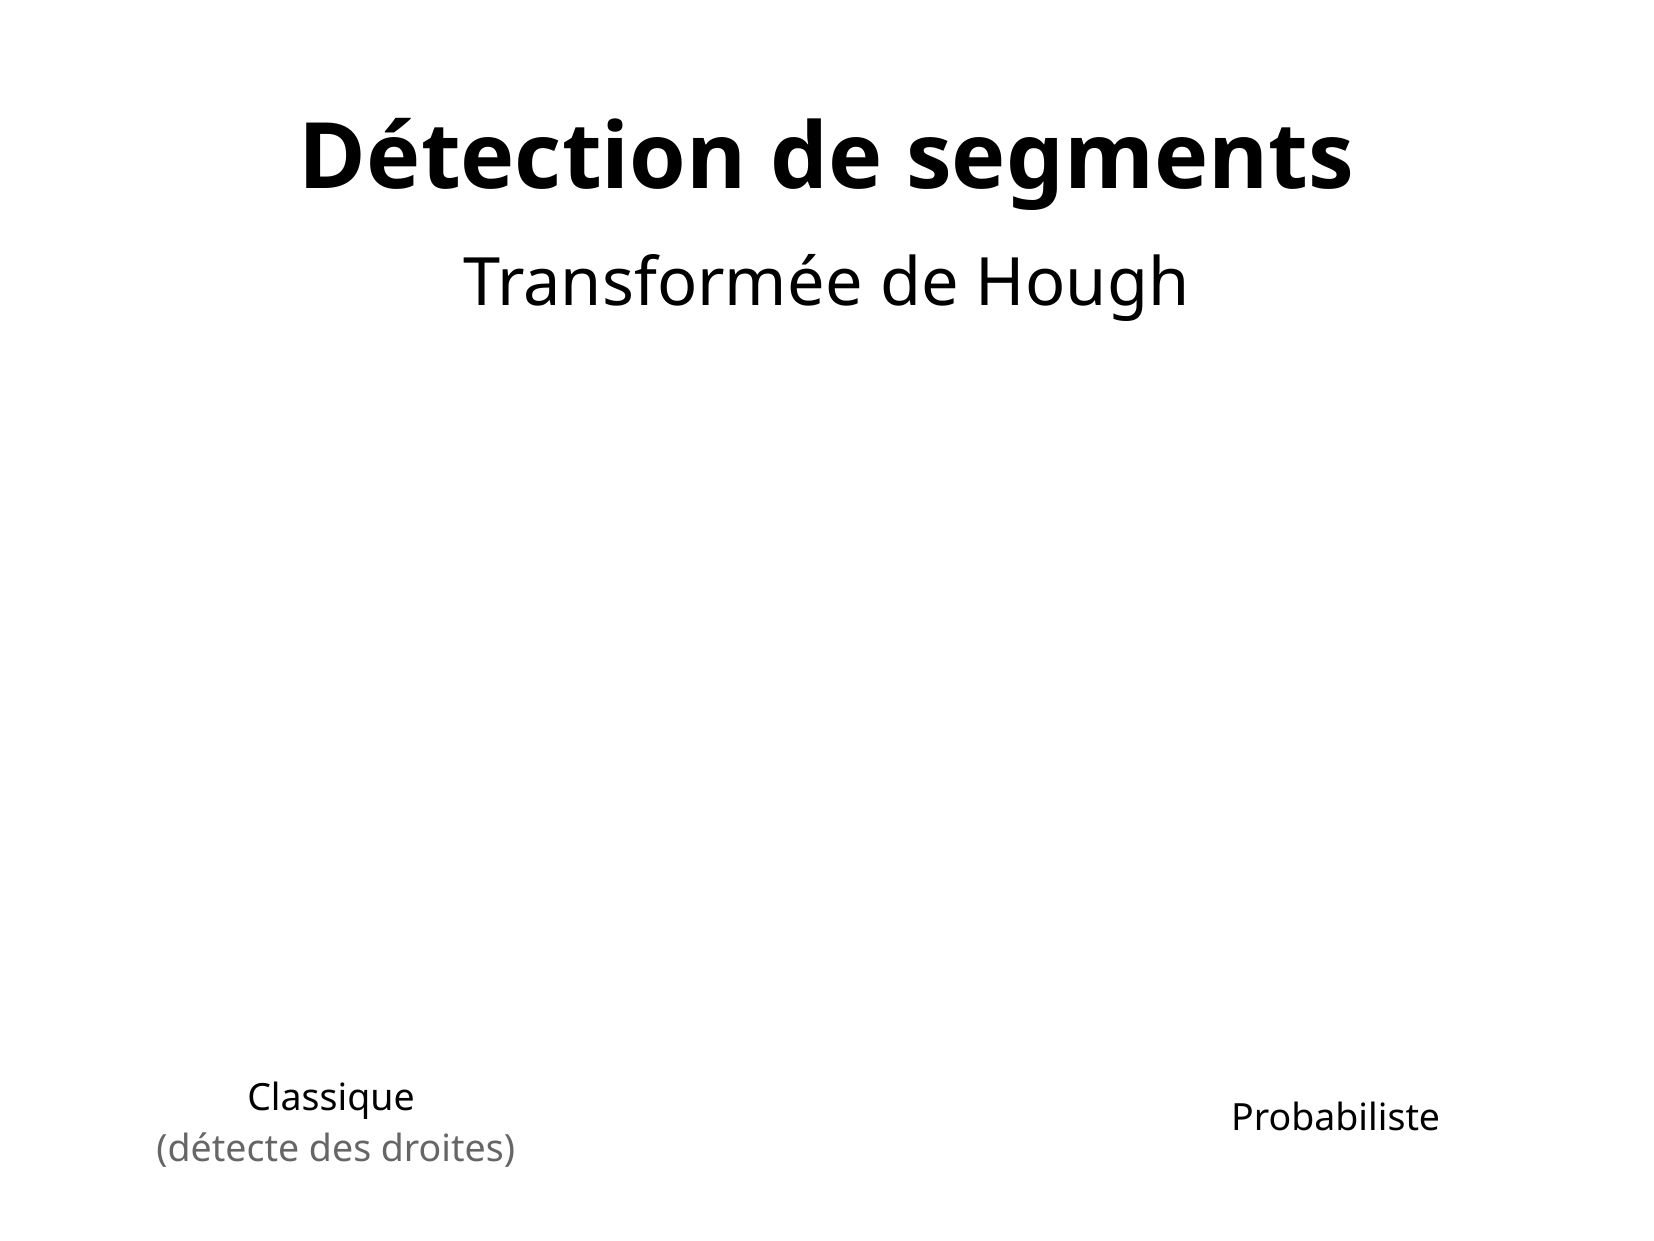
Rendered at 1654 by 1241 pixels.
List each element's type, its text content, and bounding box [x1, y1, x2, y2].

title Détection de segments [82, 49, 1571, 233]
text_box Classique (détecte des droites) [141, 1062, 514, 1174]
text_box Probabiliste [1216, 1083, 1439, 1146]
list Transformée de Hough [82, 233, 1571, 319]
